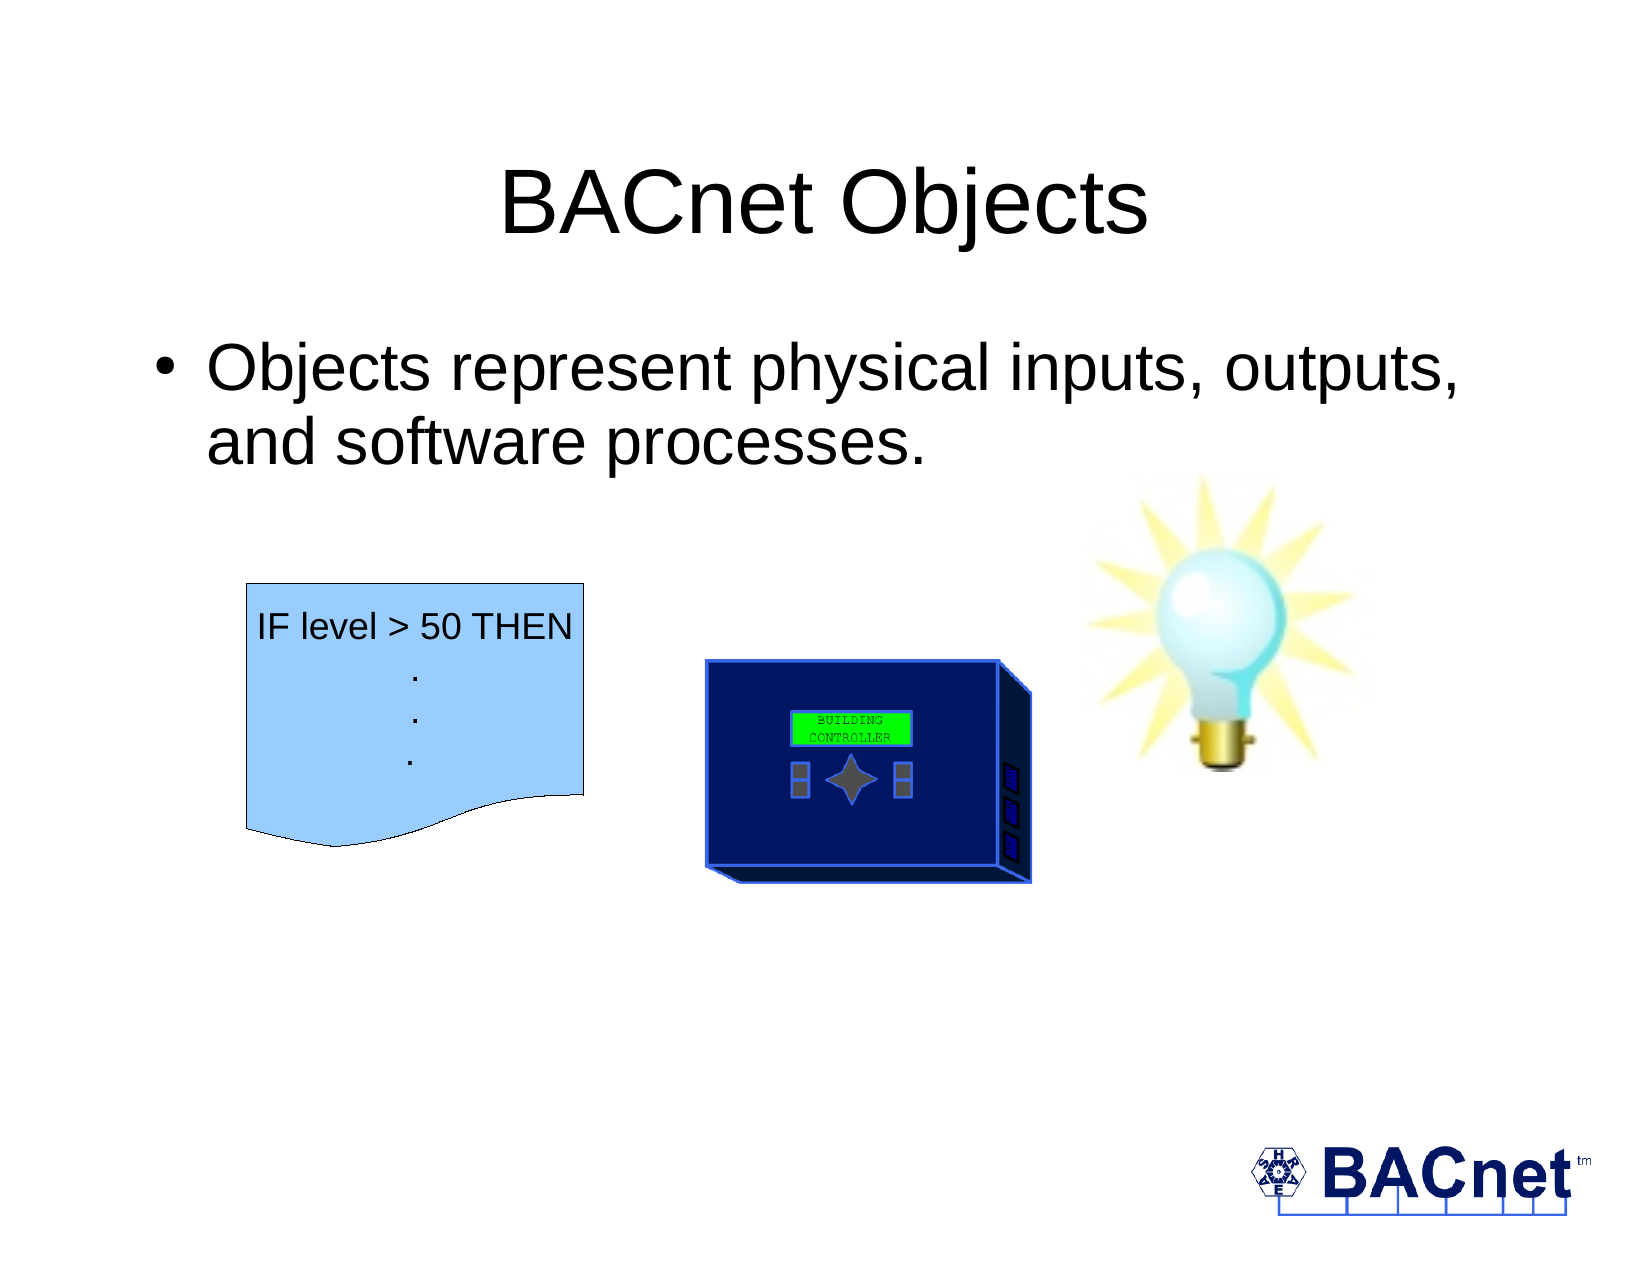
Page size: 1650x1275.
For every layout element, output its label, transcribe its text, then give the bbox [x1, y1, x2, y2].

picture [1071, 474, 1372, 772]
picture [1251, 1146, 1591, 1216]
title BACnet Objects [135, 105, 1515, 299]
text_box [705, 659, 1032, 884]
list Objects represent physical inputs, outputs, and software processes. [135, 329, 1515, 547]
text_box IF level > 50 THEN . . . [246, 583, 584, 847]
